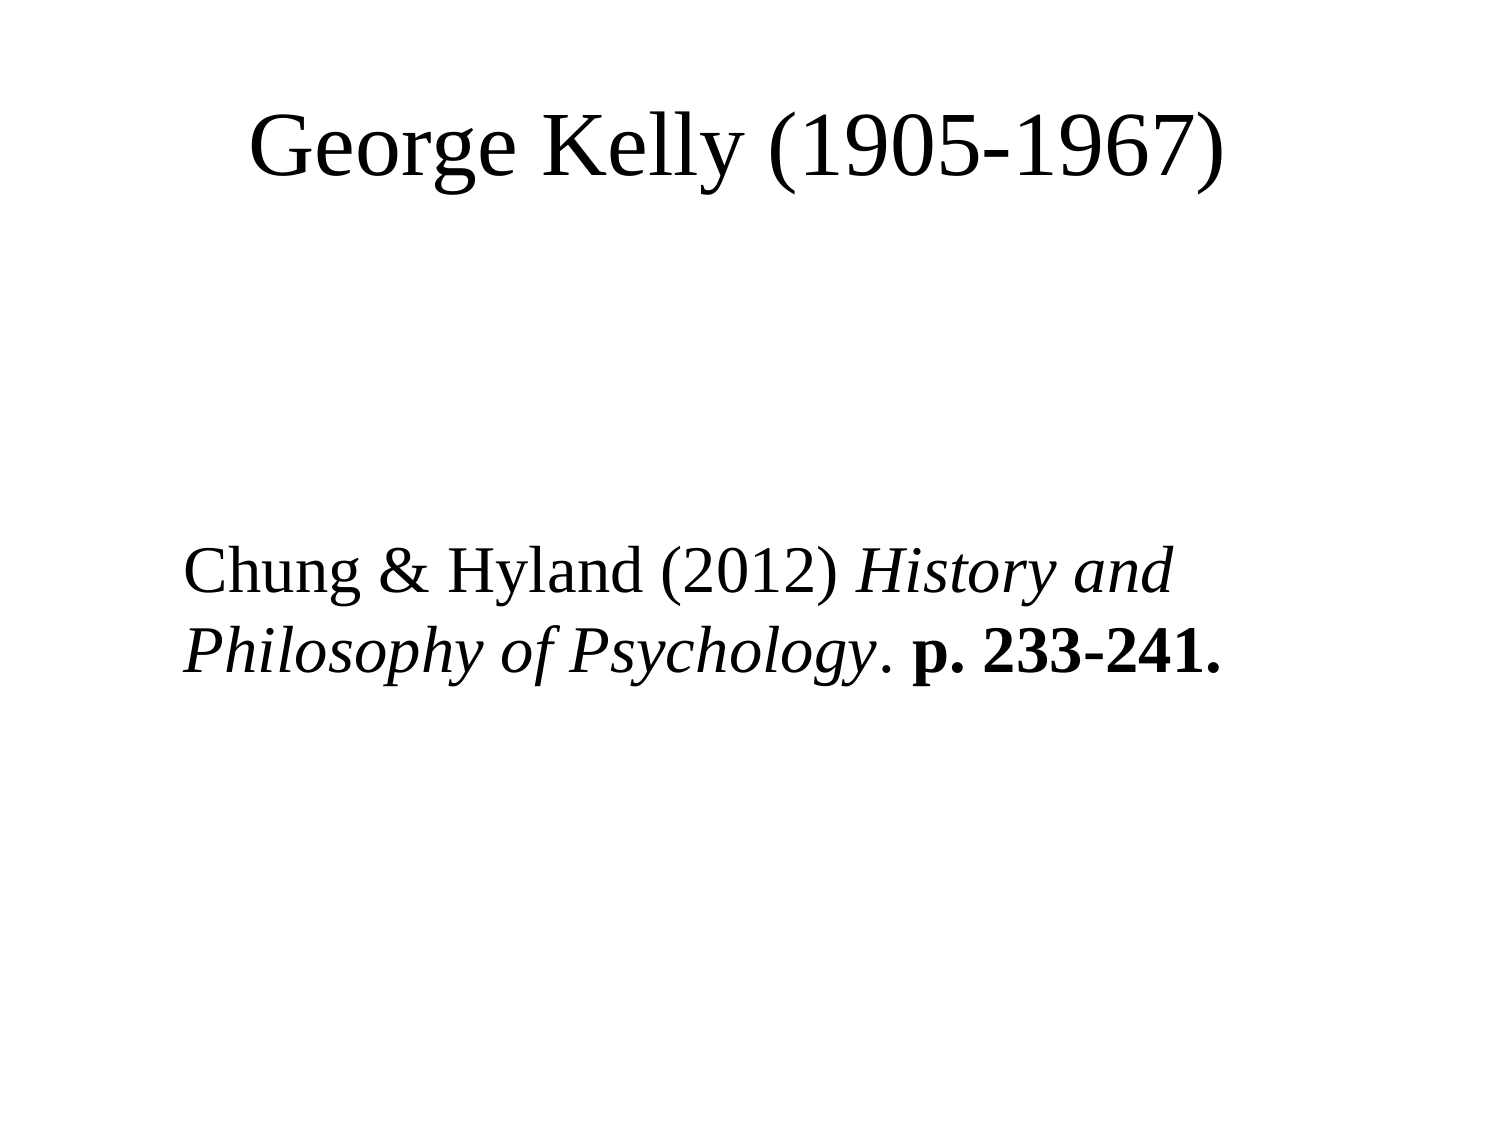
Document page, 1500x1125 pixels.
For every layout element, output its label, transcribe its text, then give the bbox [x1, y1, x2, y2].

title George Kelly (1905-1967) [112, 99, 1388, 288]
list Chung & Hyland (2012) History and Philosophy of Psychology. p. 233-241. [112, 324, 1388, 1000]
